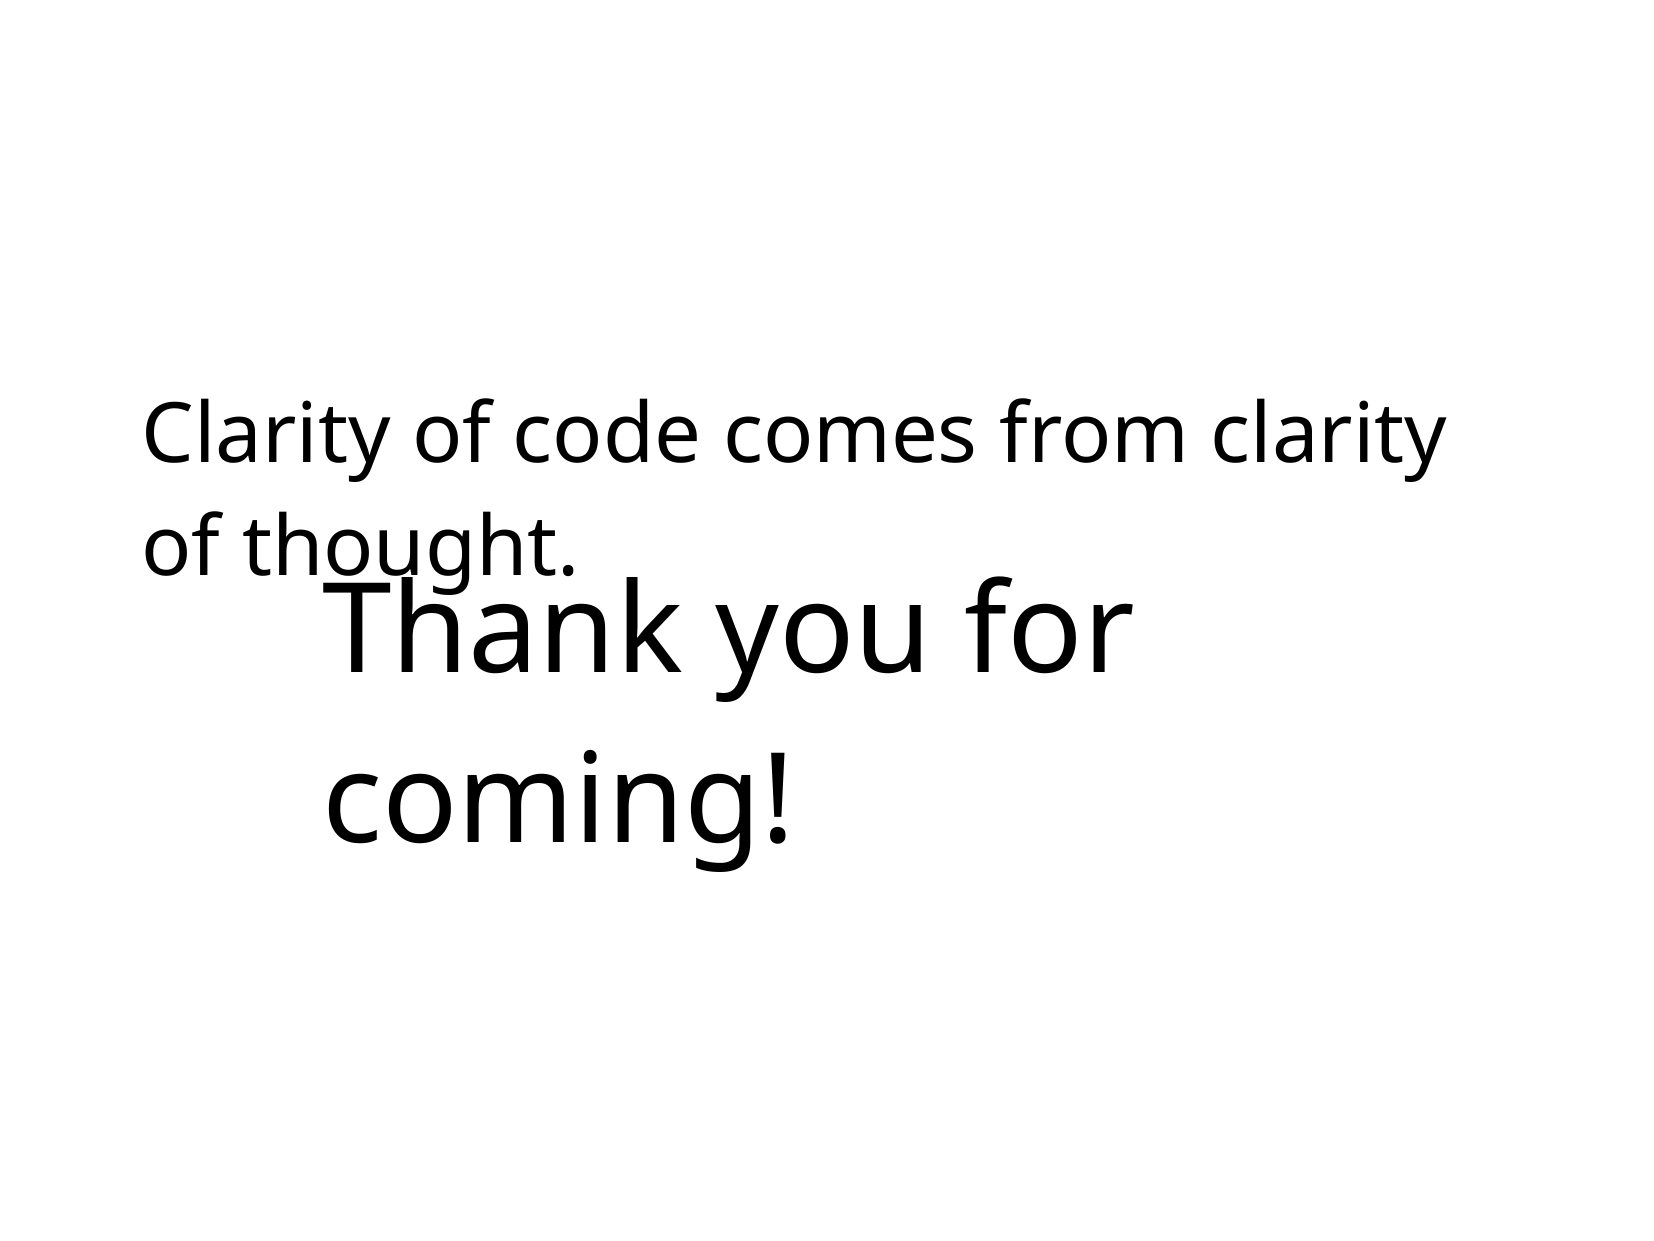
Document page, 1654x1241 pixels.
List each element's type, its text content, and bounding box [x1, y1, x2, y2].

text_box Thank you for coming! [307, 531, 1374, 661]
text_box Clarity of code comes from clarity of thought. [126, 365, 1555, 457]
